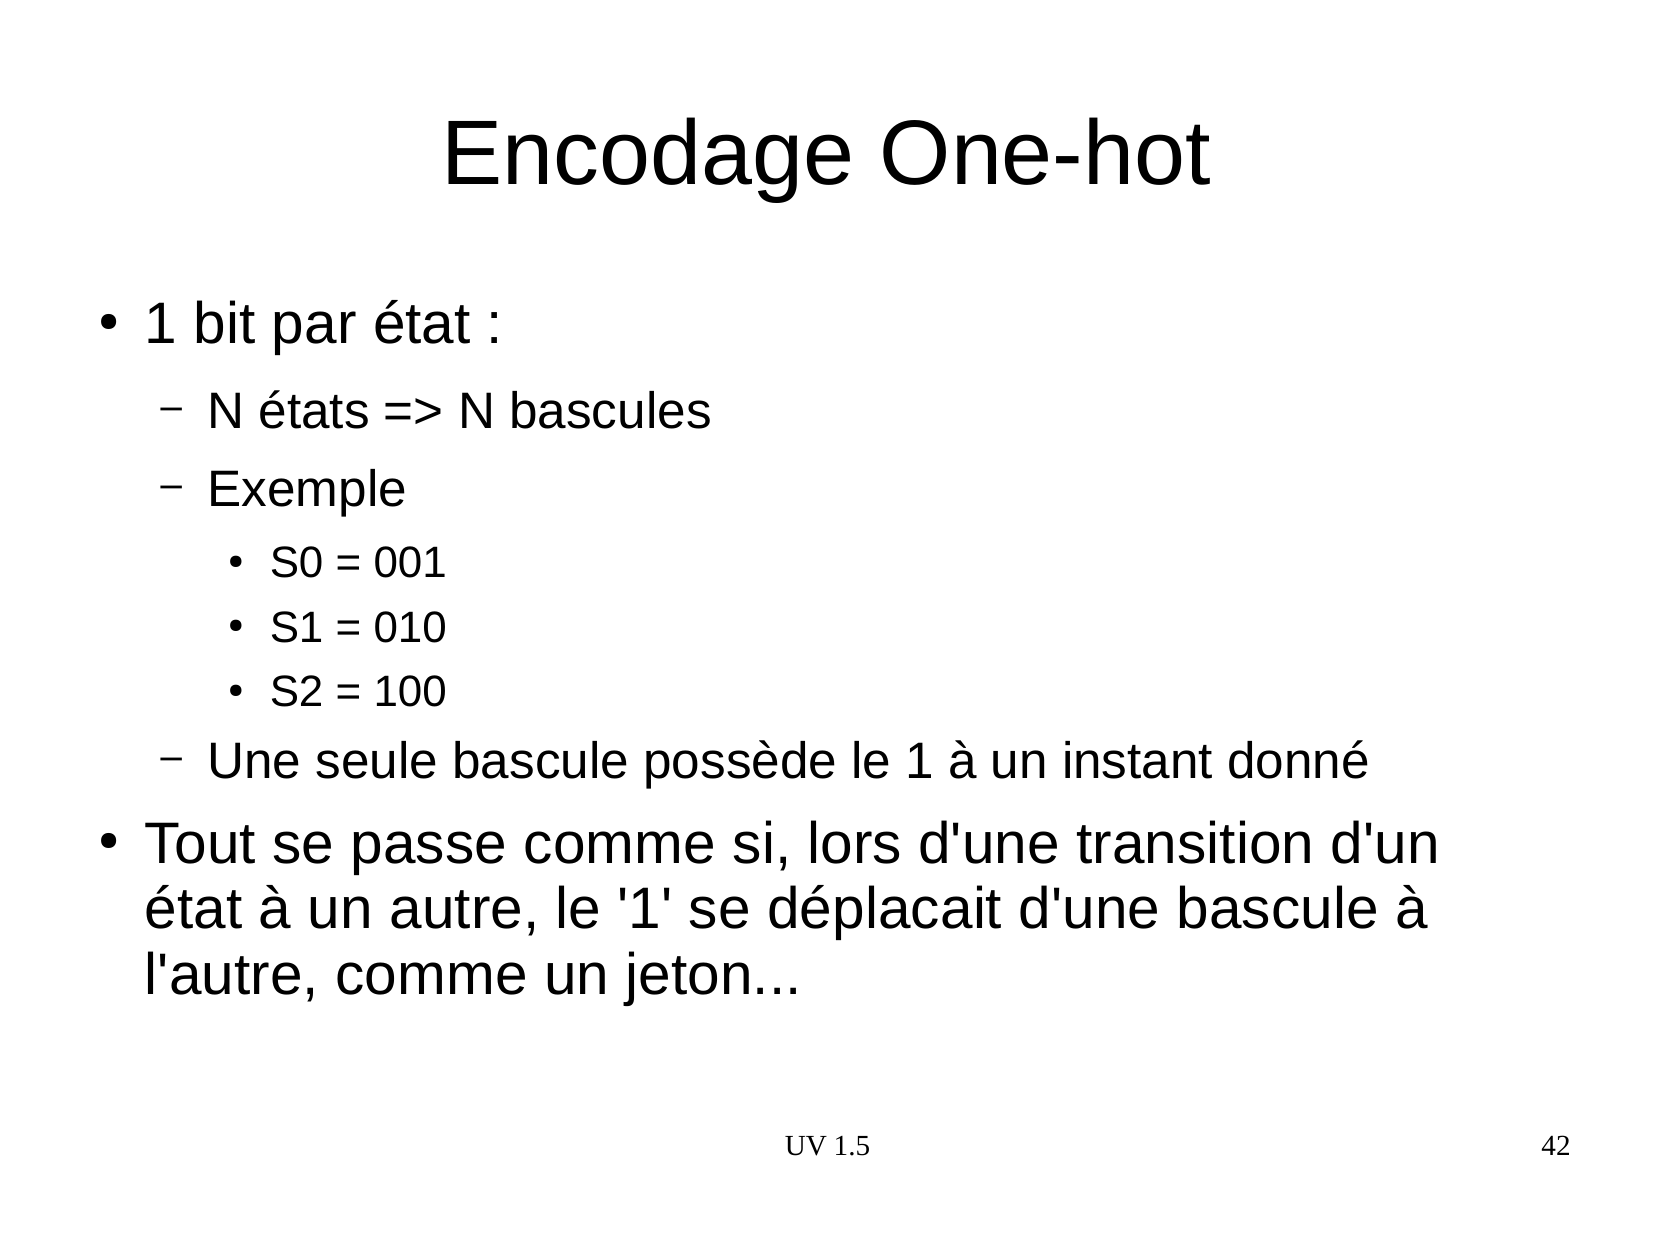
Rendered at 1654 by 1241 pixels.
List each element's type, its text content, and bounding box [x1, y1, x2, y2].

list 1 bit par état : N états => N bascules Exemple S0 = 001 S1 = 010 S2 = 100 Une seule bascule possède le 1 à un instant donné Tout se passe comme si, lors d'une transition d'un état à un autre, le '1' se déplacait d'une bascule à l'autre, comme un jeton... [82, 290, 1538, 1010]
title Encodage One-hot [82, 49, 1571, 257]
